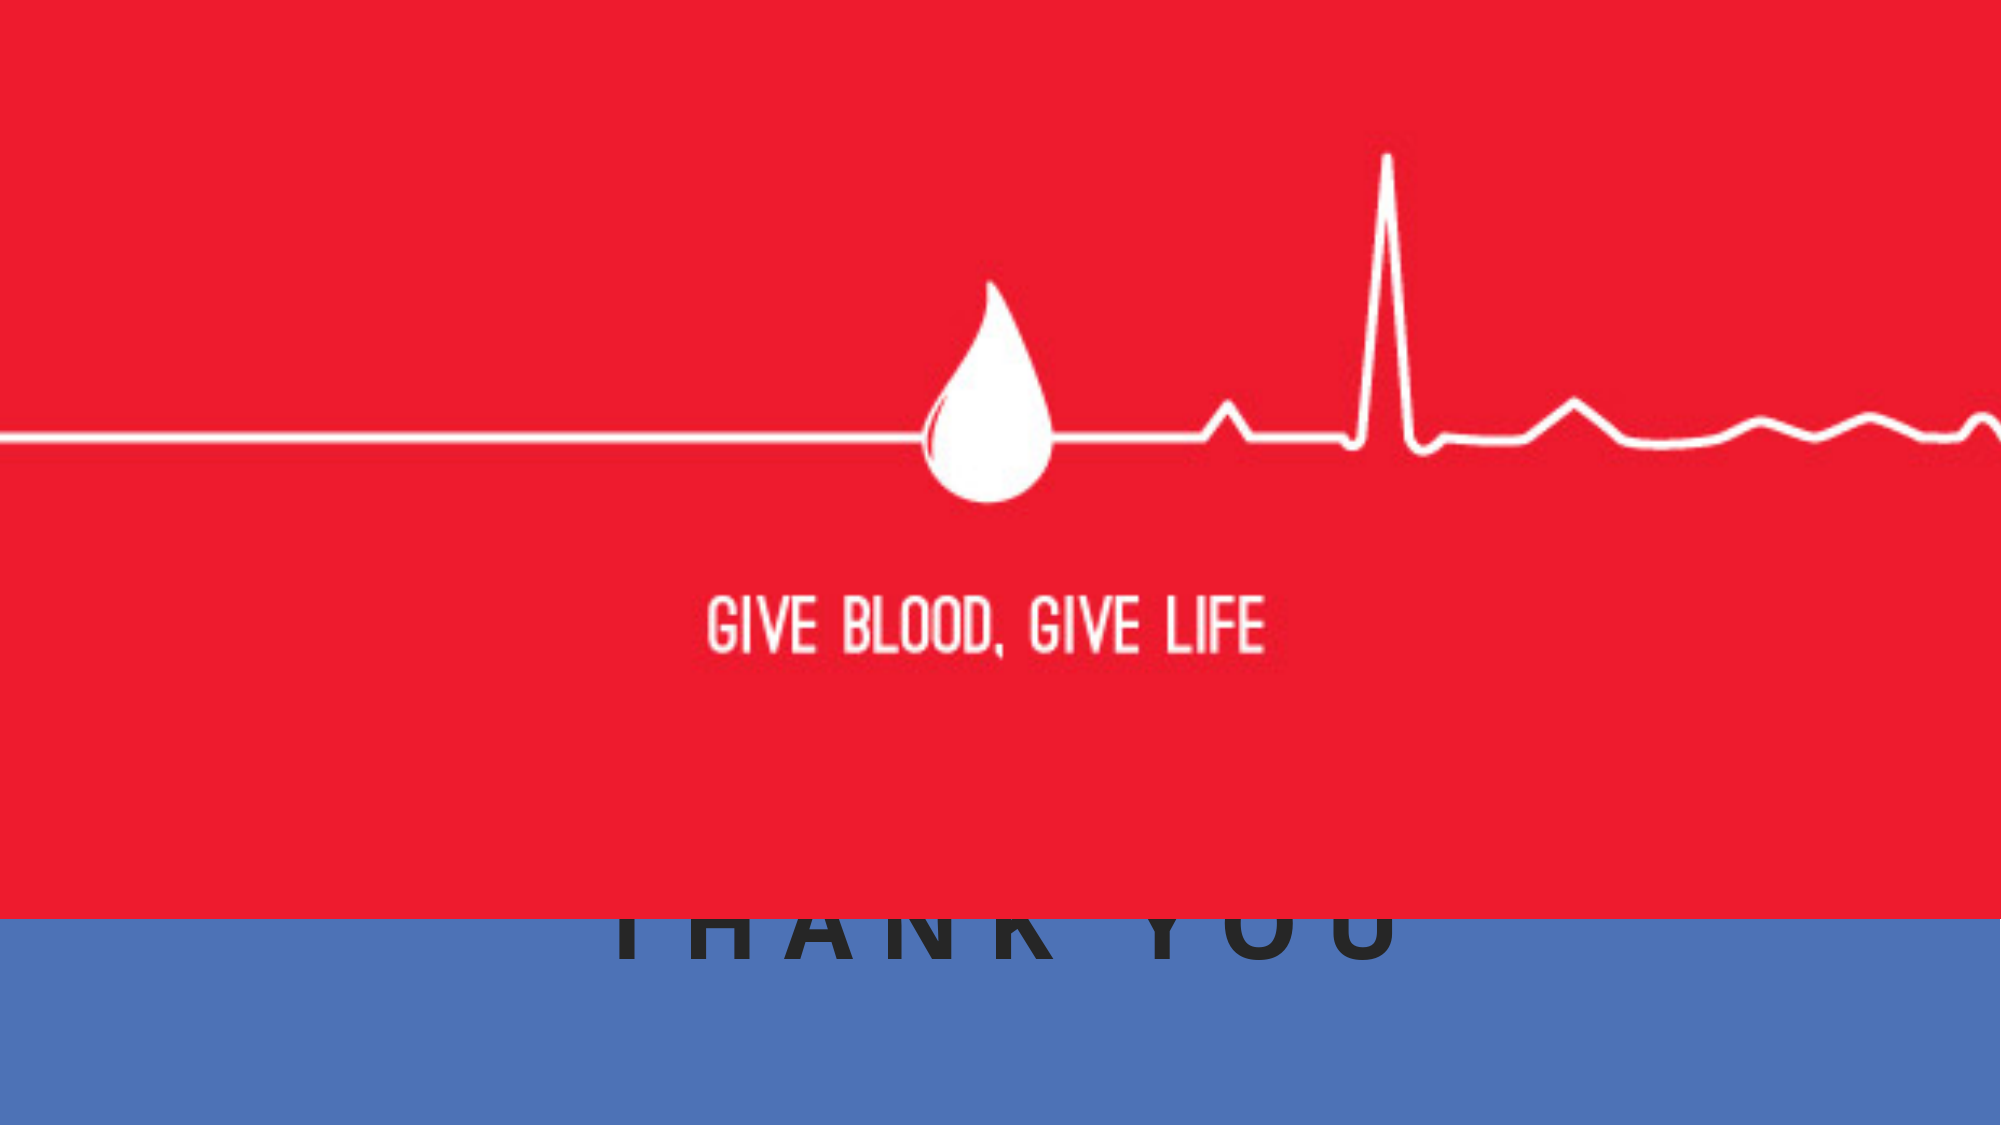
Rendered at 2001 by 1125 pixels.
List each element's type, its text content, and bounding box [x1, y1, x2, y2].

picture [0, 0, 2000, 919]
text_box [0, 919, 2000, 1125]
title T H A N K Y O U [205, 919, 1795, 988]
